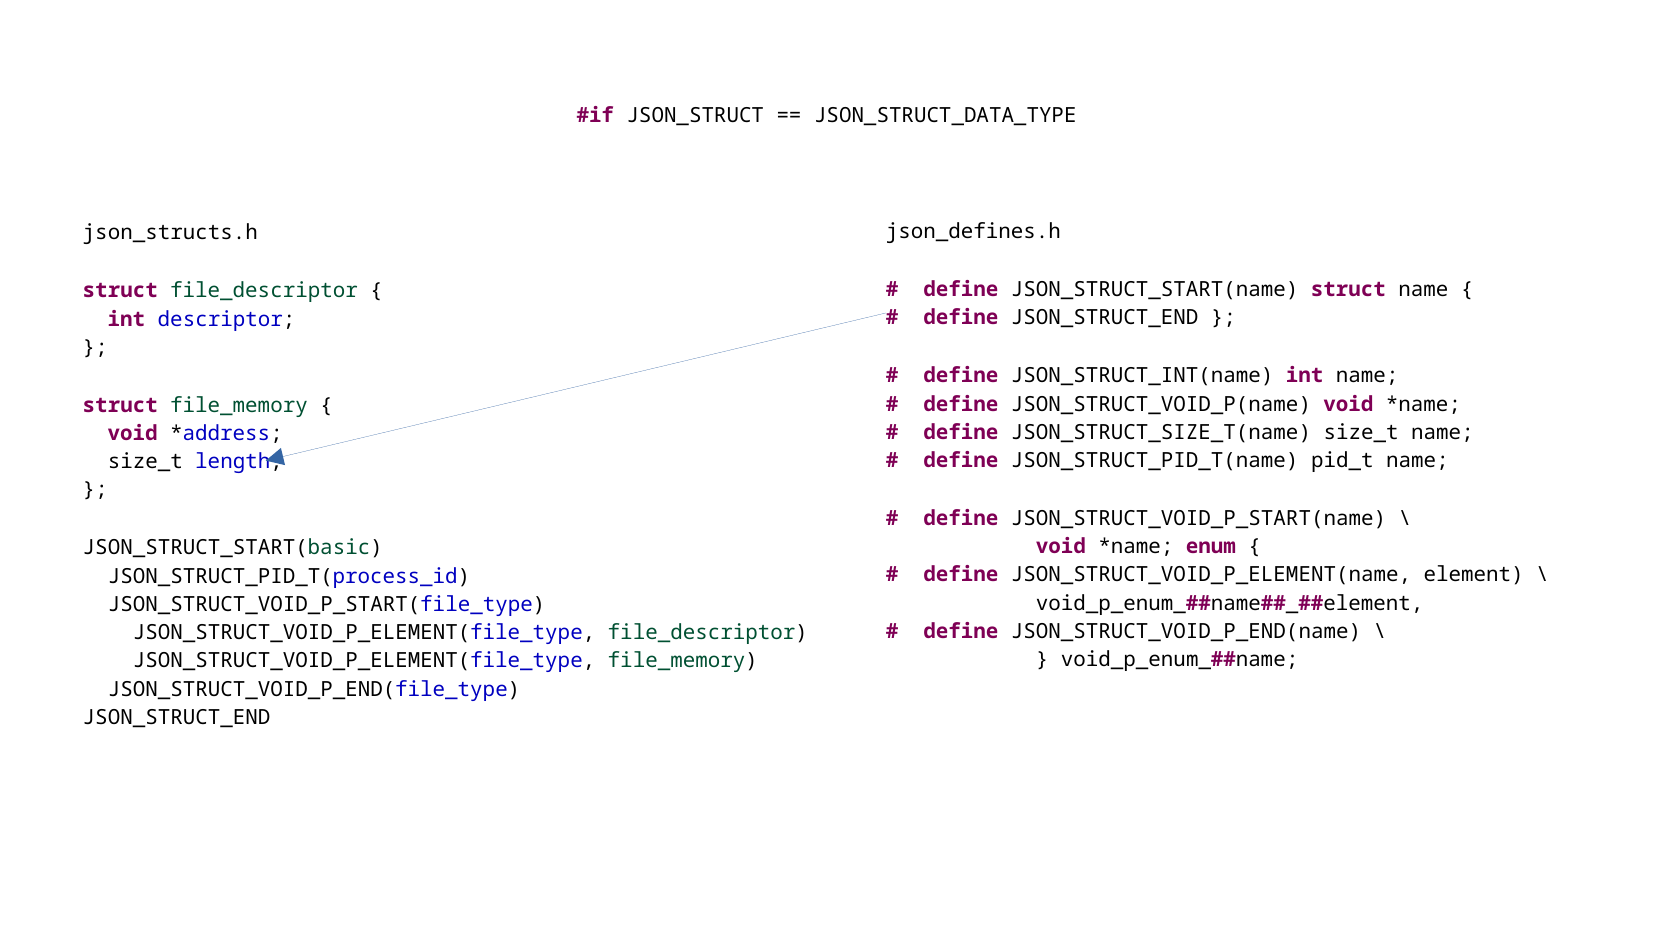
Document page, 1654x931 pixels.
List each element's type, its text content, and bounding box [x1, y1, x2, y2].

list json_structs.h struct file_descriptor { int descriptor; }; struct file_memory { void *address; size_t length; }; JSON_STRUCT_START(basic) JSON_STRUCT_PID_T(process_id) JSON_STRUCT_VOID_P_START(file_type) JSON_STRUCT_VOID_P_ELEMENT(file_type, file_descriptor) JSON_STRUCT_VOID_P_ELEMENT(file_type, file_memory) JSON_STRUCT_VOID_P_END(file_type) JSON_STRUCT_END [82, 217, 827, 758]
title #if JSON_STRUCT == JSON_STRUCT_DATA_TYPE [82, 37, 1571, 193]
list json_defines.h # define JSON_STRUCT_START(name) struct name { # define JSON_STRUCT_END }; # define JSON_STRUCT_INT(name) int name; # define JSON_STRUCT_VOID_P(name) void *name; # define JSON_STRUCT_SIZE_T(name) size_t name; # define JSON_STRUCT_PID_T(name) pid_t name; # define JSON_STRUCT_VOID_P_START(name) \ void *name; enum { # define JSON_STRUCT_VOID_P_ELEMENT(name, element) \ void_p_enum_##name##_##element, # define JSON_STRUCT_VOID_P_END(name) \ } void_p_enum_##name; [885, 216, 1571, 756]
